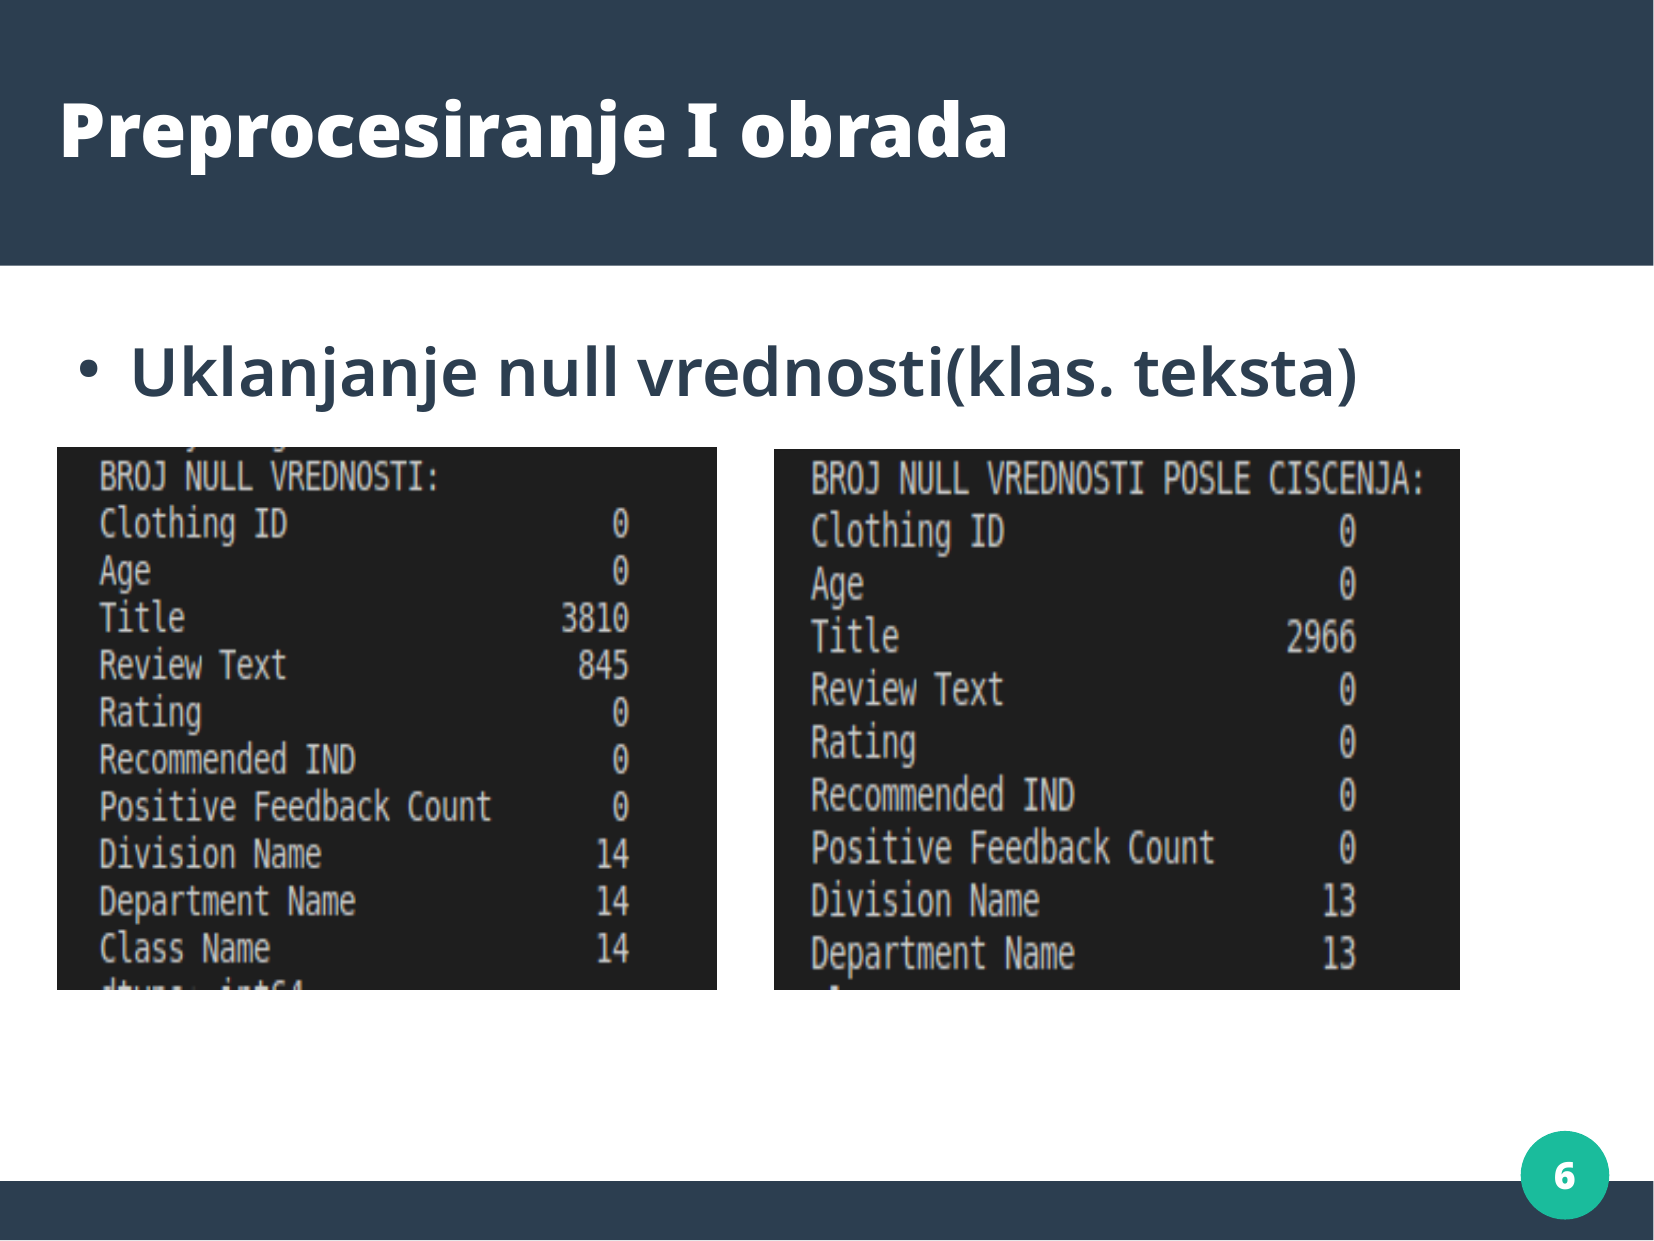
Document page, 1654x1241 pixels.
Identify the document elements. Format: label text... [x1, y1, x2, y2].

picture [57, 447, 717, 991]
title Preprocesiranje I obrada [59, 49, 1595, 207]
picture [774, 449, 1460, 991]
list Uklanjanje null vrednosti(klas. teksta) [59, 324, 1595, 1152]
